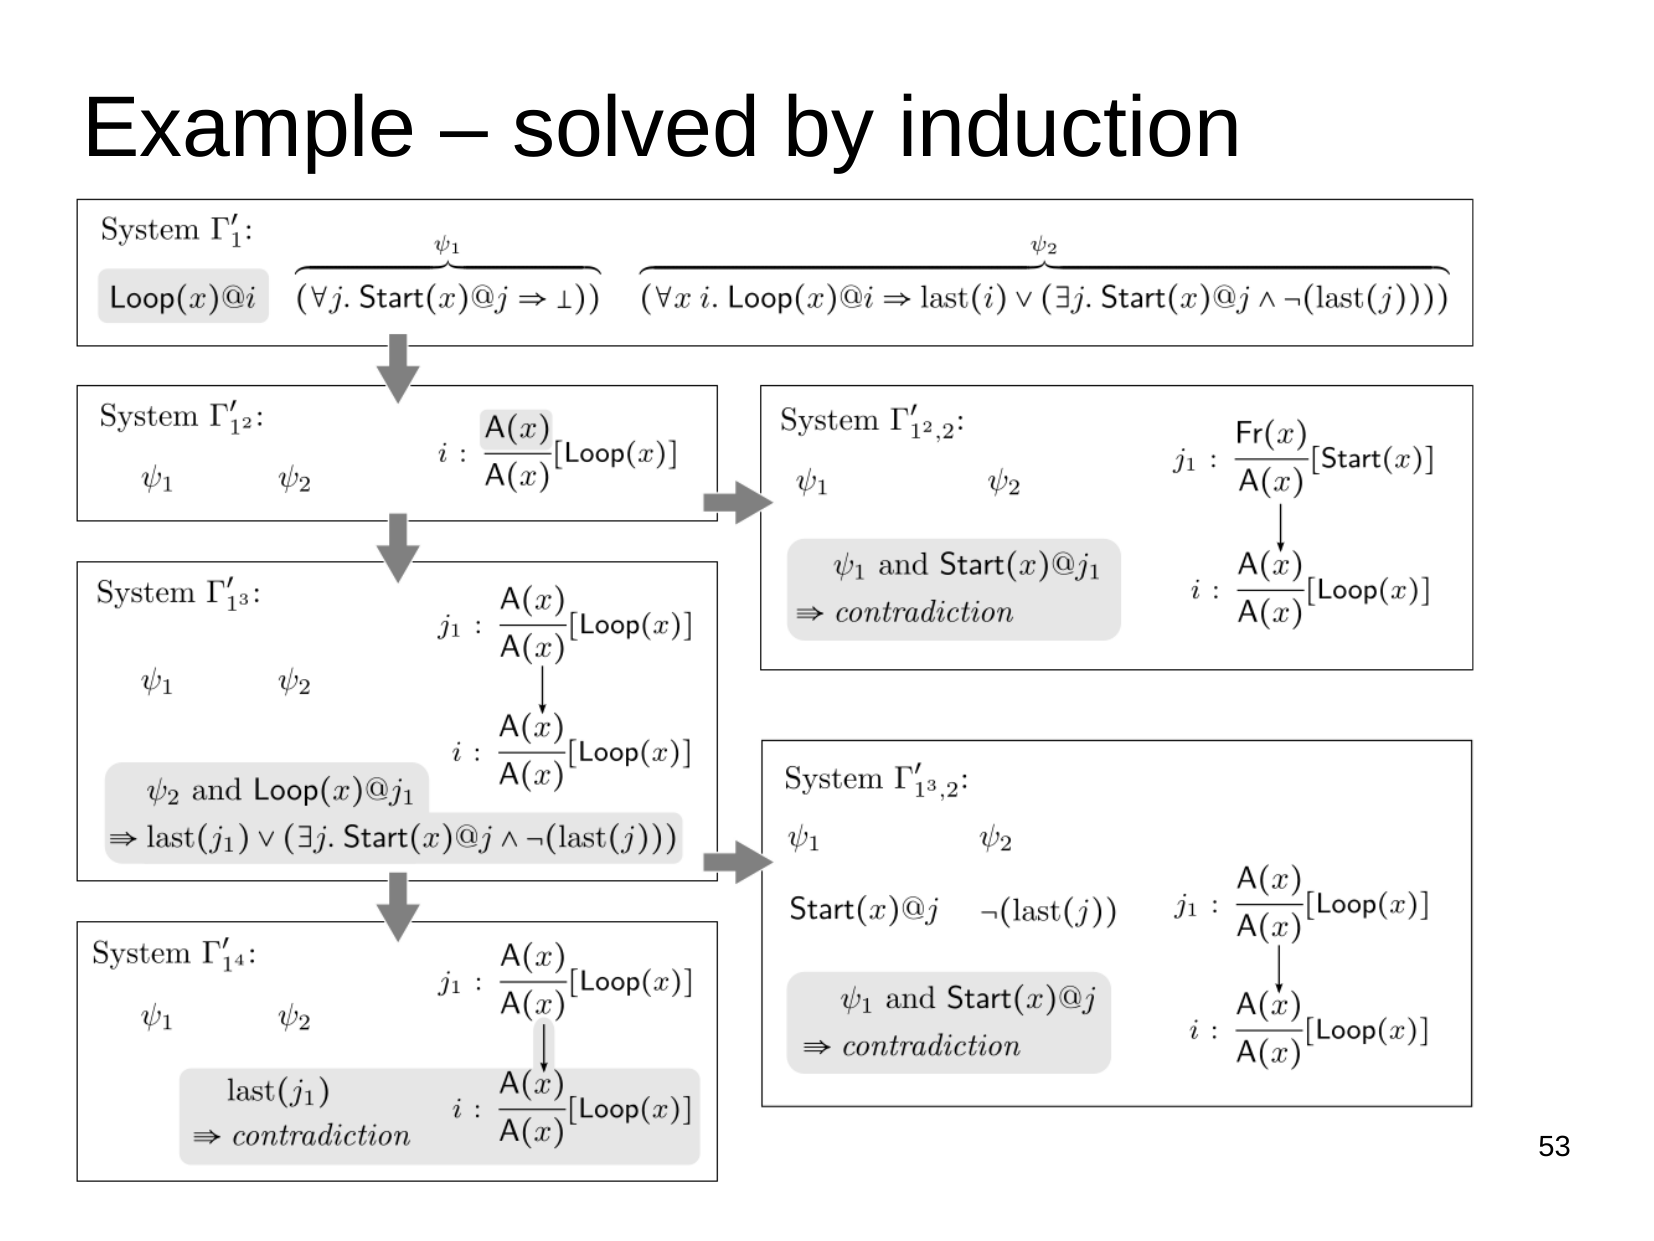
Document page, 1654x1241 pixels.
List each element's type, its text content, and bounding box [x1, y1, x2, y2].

picture [68, 189, 1481, 1203]
title Example – solved by induction [82, 49, 1571, 204]
